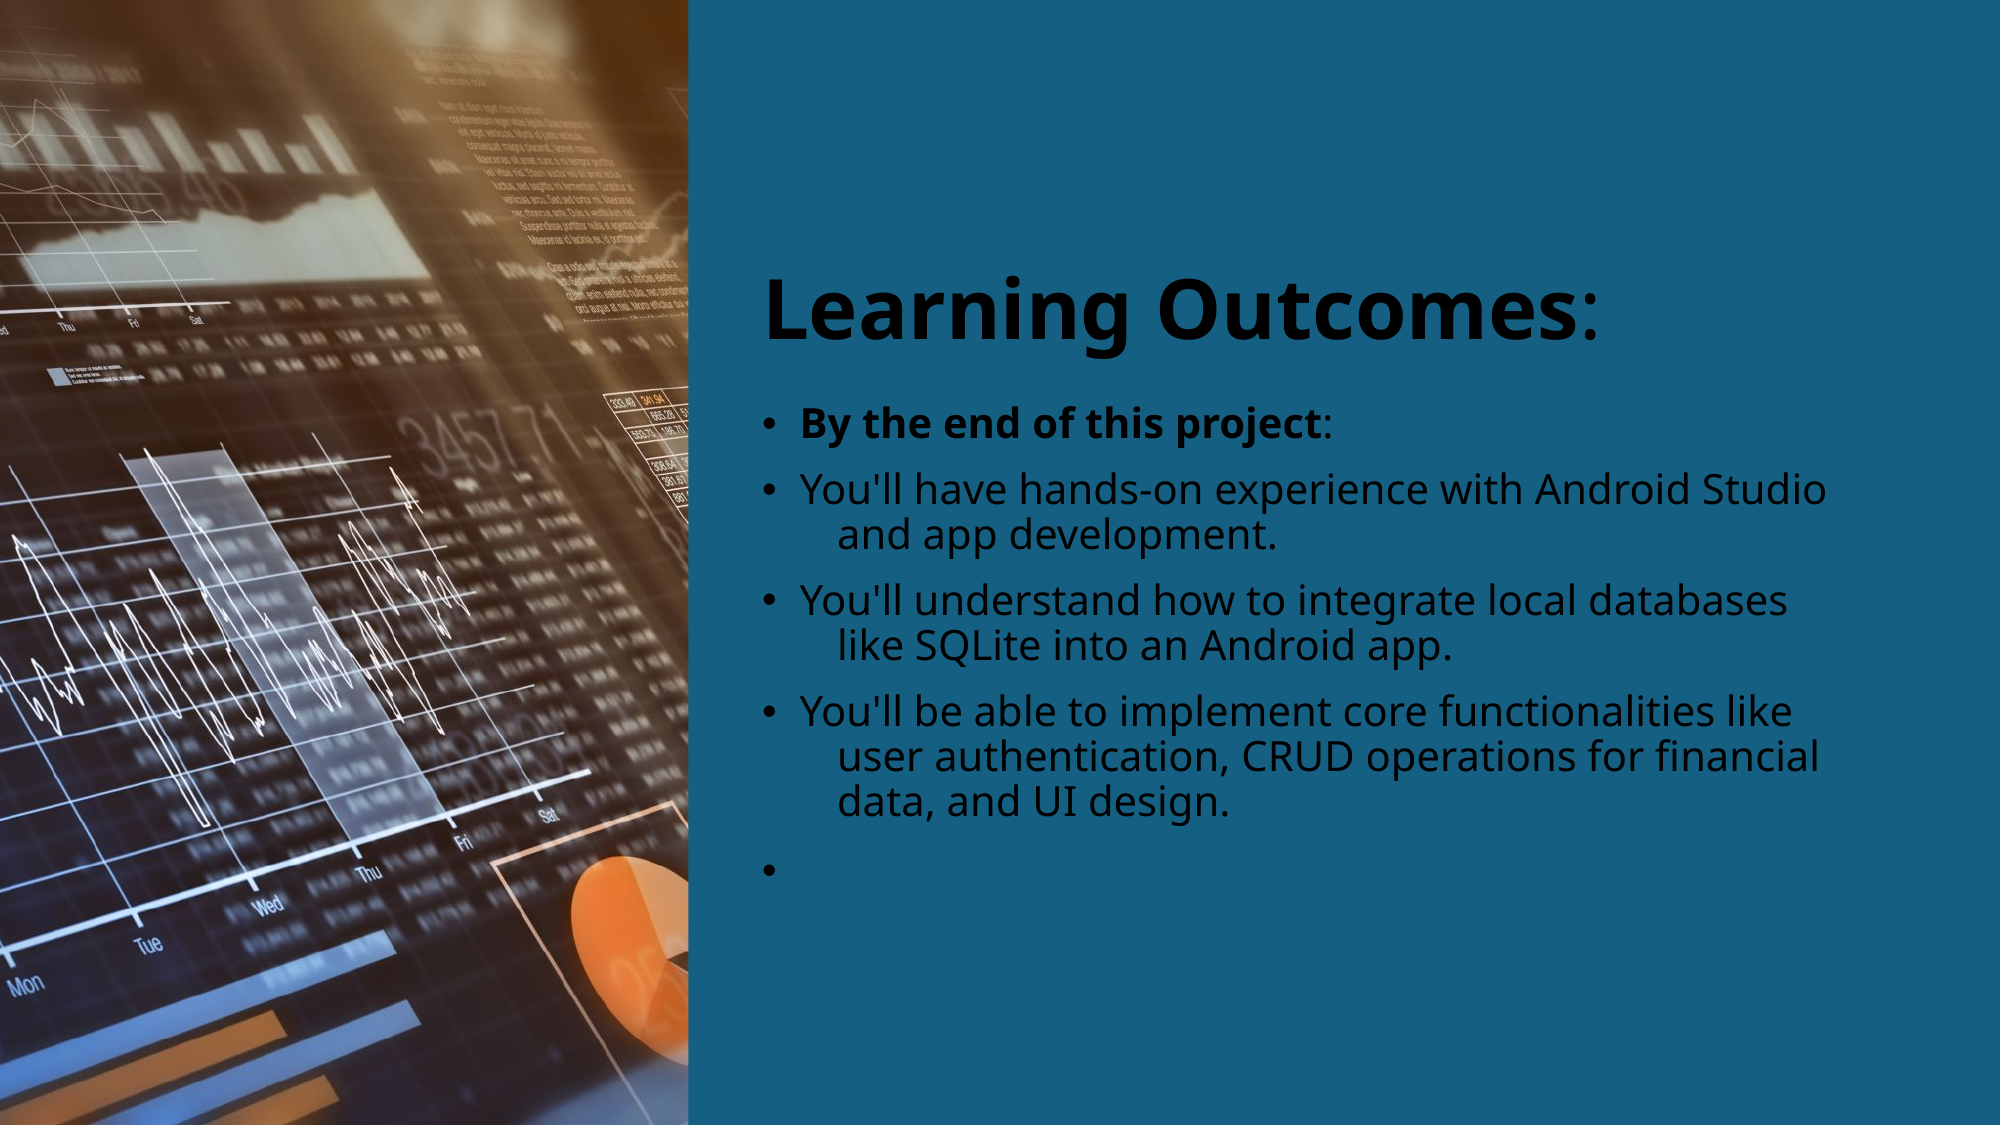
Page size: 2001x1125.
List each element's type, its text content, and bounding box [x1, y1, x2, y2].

title Learning Outcomes: [746, 90, 1863, 365]
text_box [689, 0, 2000, 1125]
picture [0, 0, 689, 1125]
list By the end of this project: You'll have hands-on experience with Android Studio and app development. You'll understand how to integrate local databases like SQLite into an Android app. You'll be able to implement core functionalities like user authentication, CRUD operations for financial data, and UI design. [746, 395, 1863, 1004]
